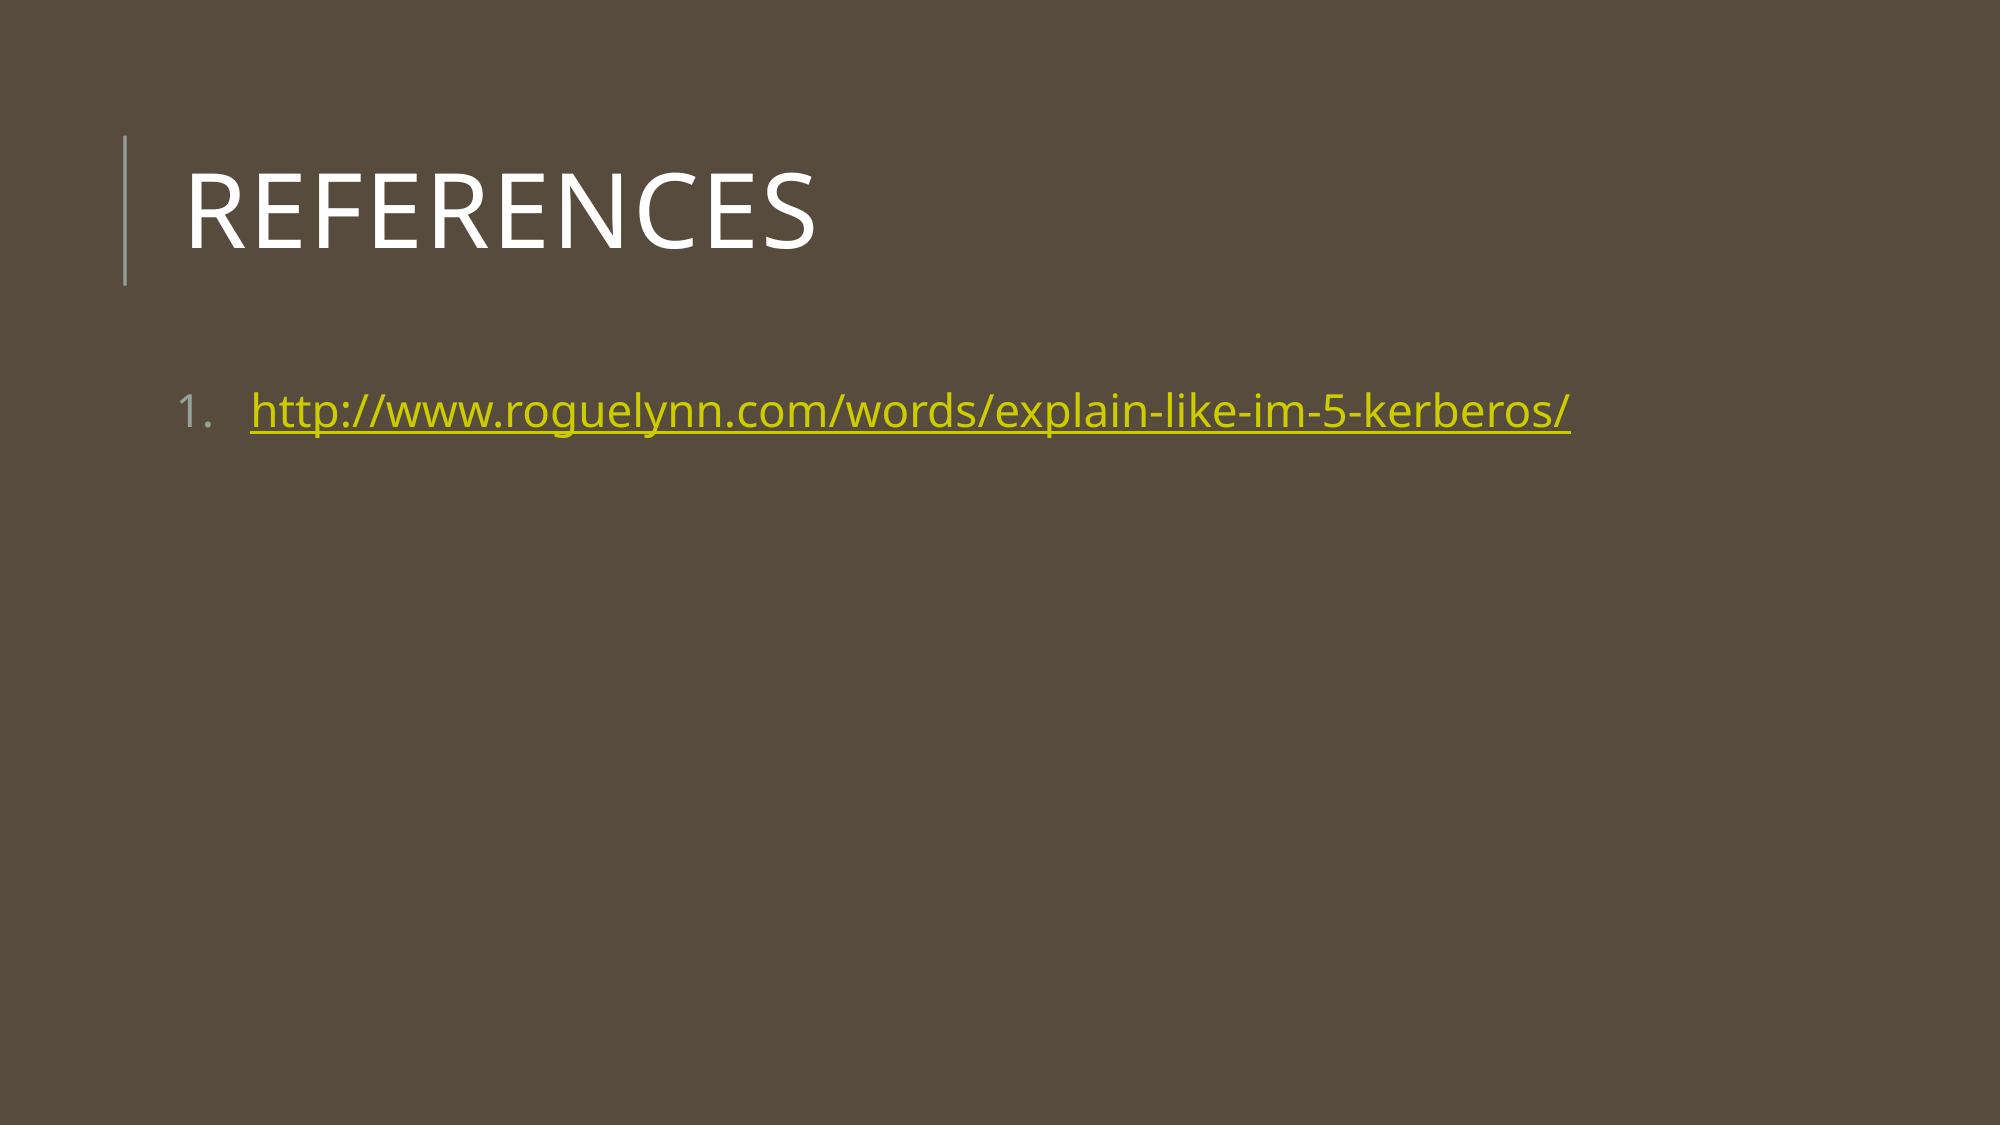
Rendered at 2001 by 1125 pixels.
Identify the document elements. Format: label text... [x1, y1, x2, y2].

list http://www.roguelynn.com/words/explain-like-im-5-kerberos/ [168, 375, 1763, 1035]
title references [168, 96, 1763, 342]
